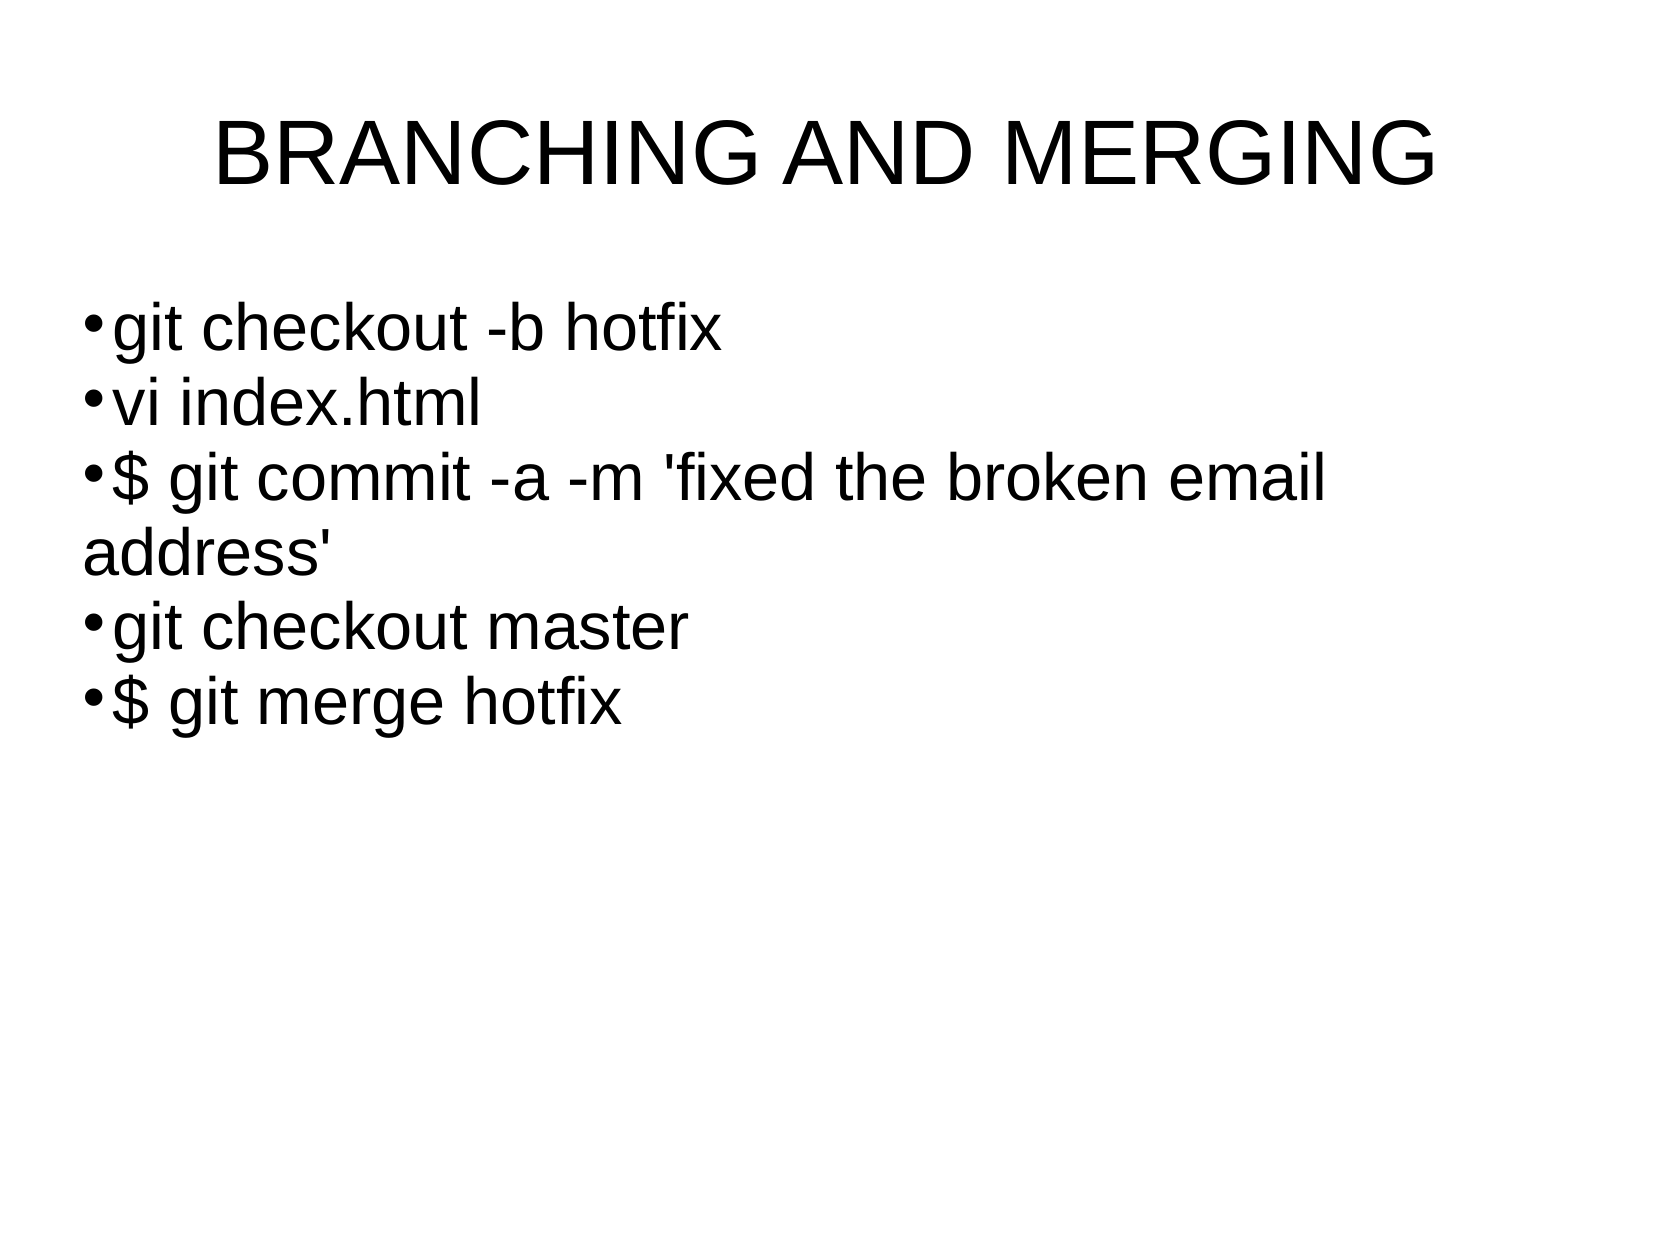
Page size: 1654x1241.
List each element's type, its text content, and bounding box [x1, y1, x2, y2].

text_box git checkout -b hotfix vi index.html $ git commit -a -m 'fixed the broken email address' git checkout master $ git merge hotfix [82, 290, 1571, 1010]
text_box BRANCHING AND MERGING [82, 49, 1571, 257]
